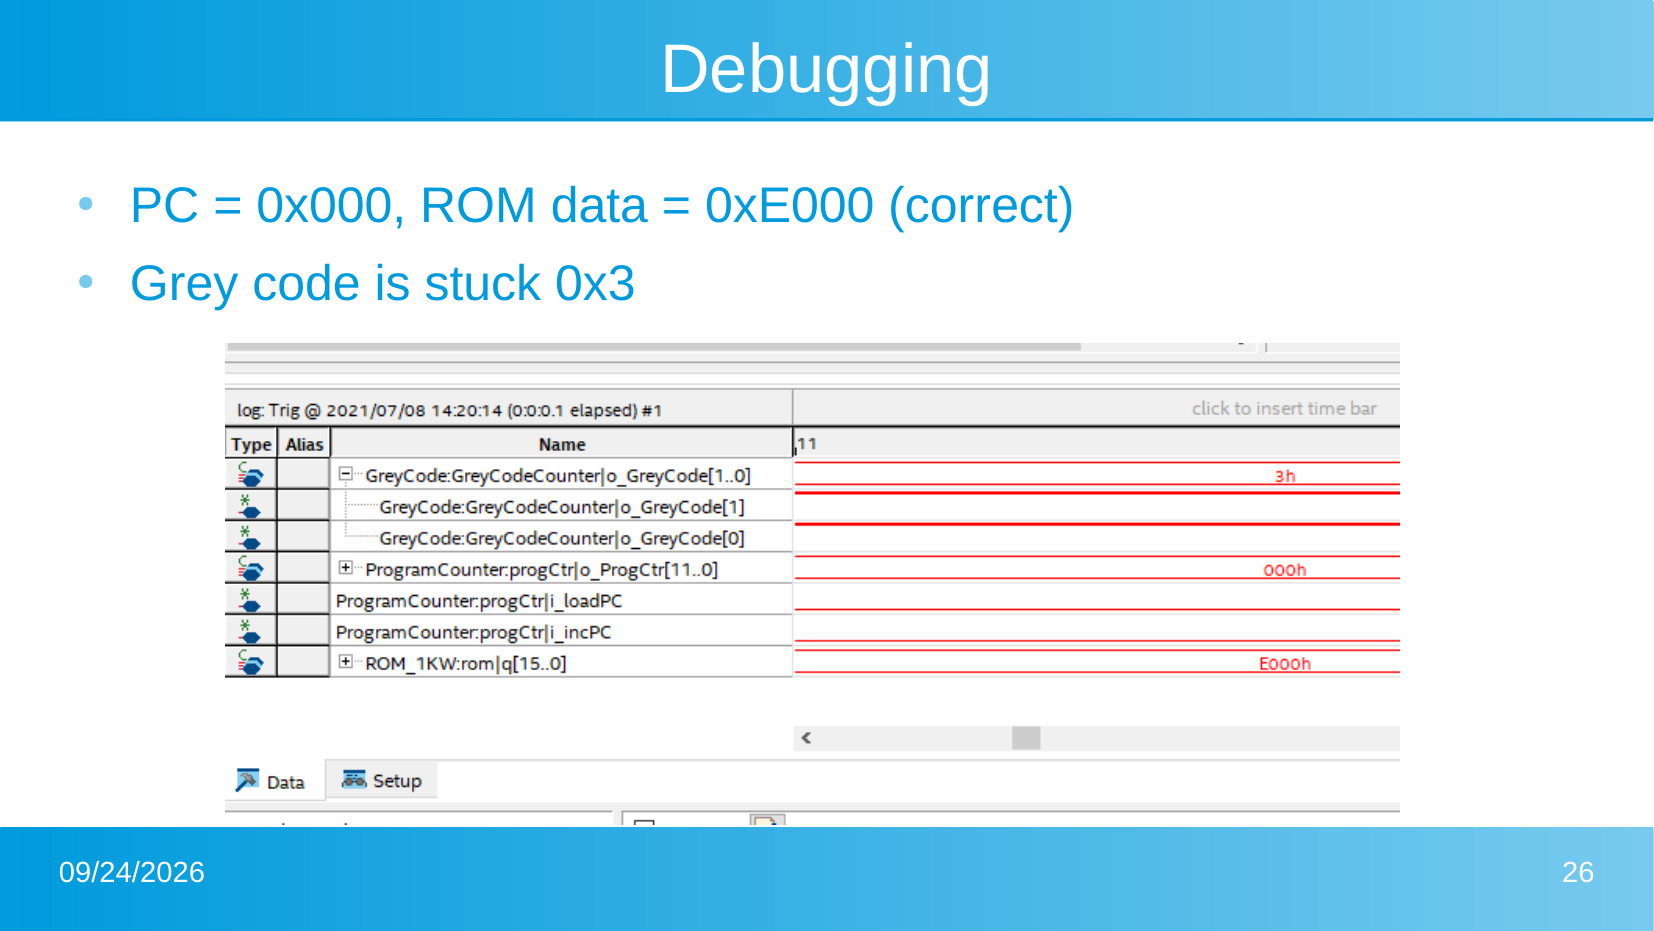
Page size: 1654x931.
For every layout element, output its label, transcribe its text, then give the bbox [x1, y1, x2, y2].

picture [225, 343, 1400, 826]
title Debugging [59, 29, 1595, 108]
list PC = 0x000, ROM data = 0xE000 (correct) Grey code is stuck 0x3 [59, 177, 1538, 338]
